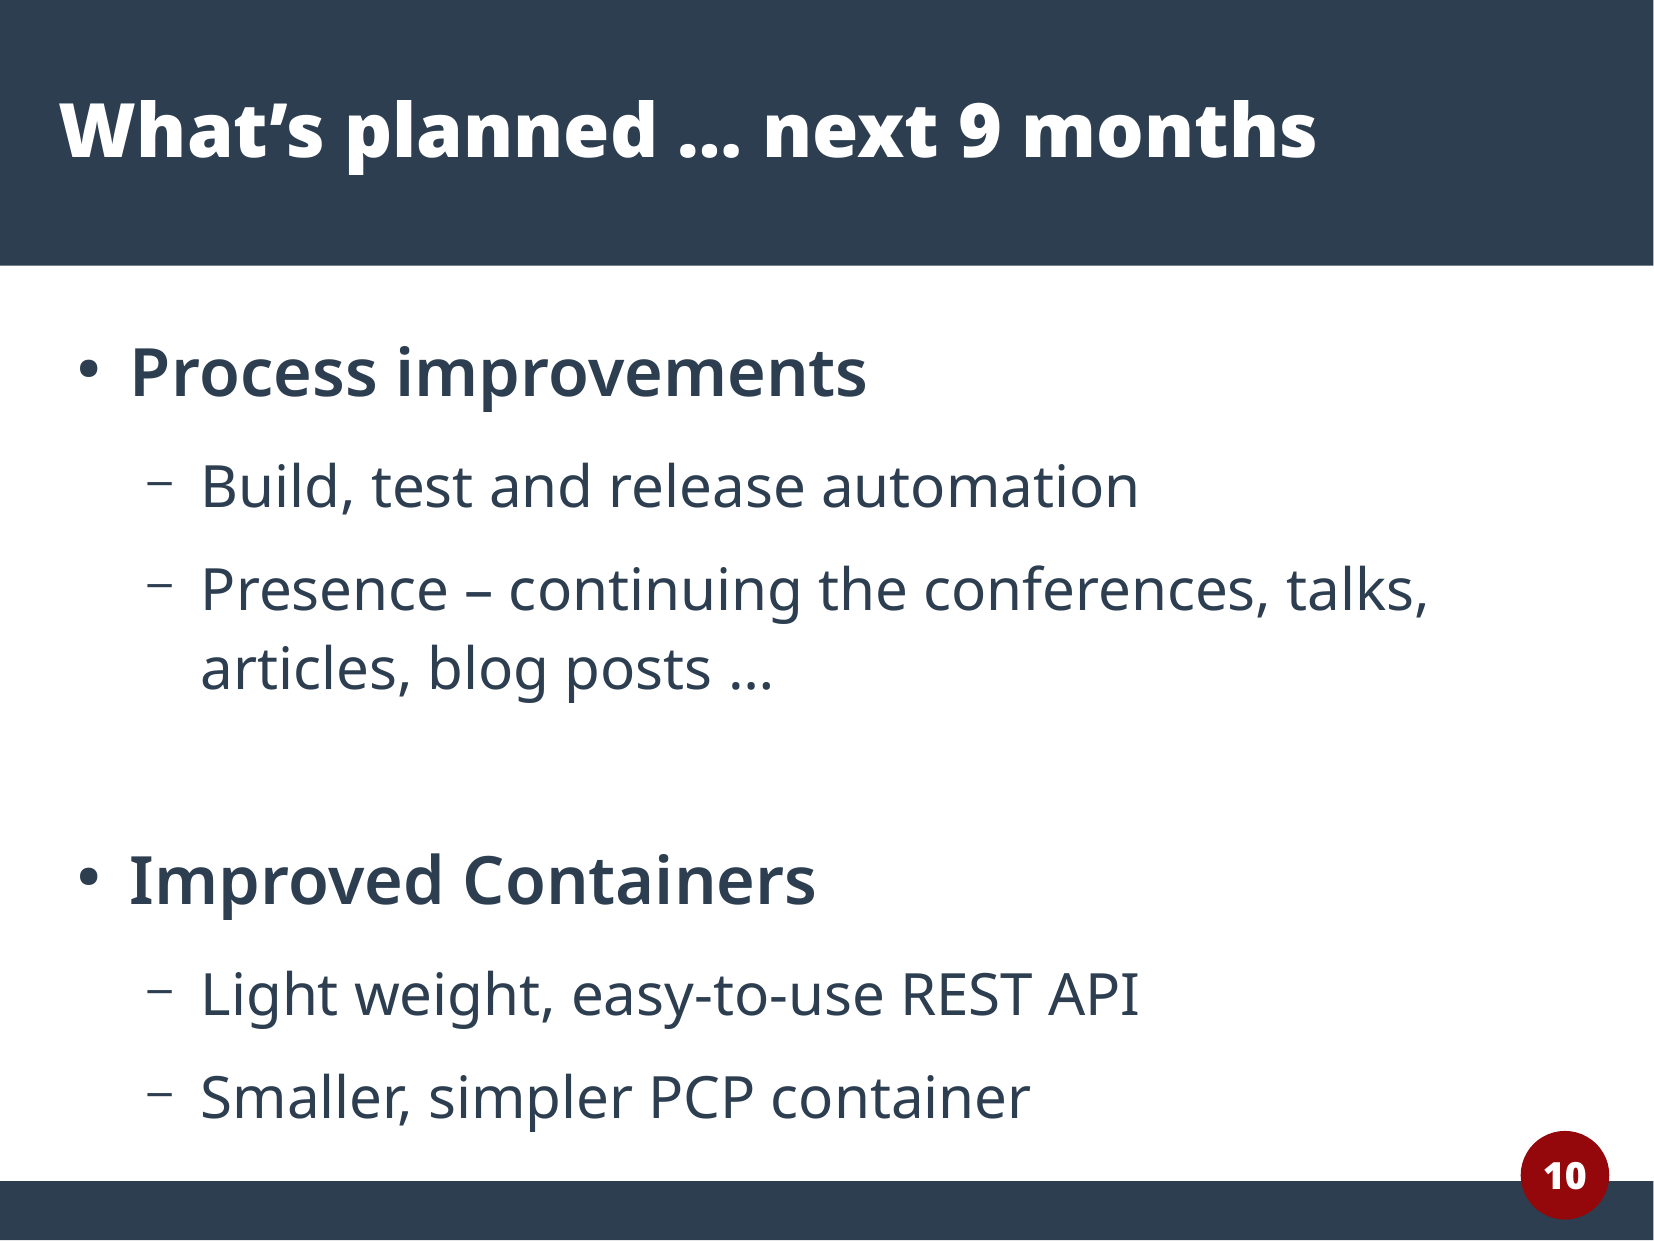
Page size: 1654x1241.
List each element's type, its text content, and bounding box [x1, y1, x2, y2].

list Process improvements Build, test and release automation Presence – continuing the conferences, talks, articles, blog posts … Improved Containers Light weight, easy-to-use REST API Smaller, simpler PCP container [59, 324, 1595, 1152]
title What’s planned … next 9 months [59, 49, 1595, 207]
